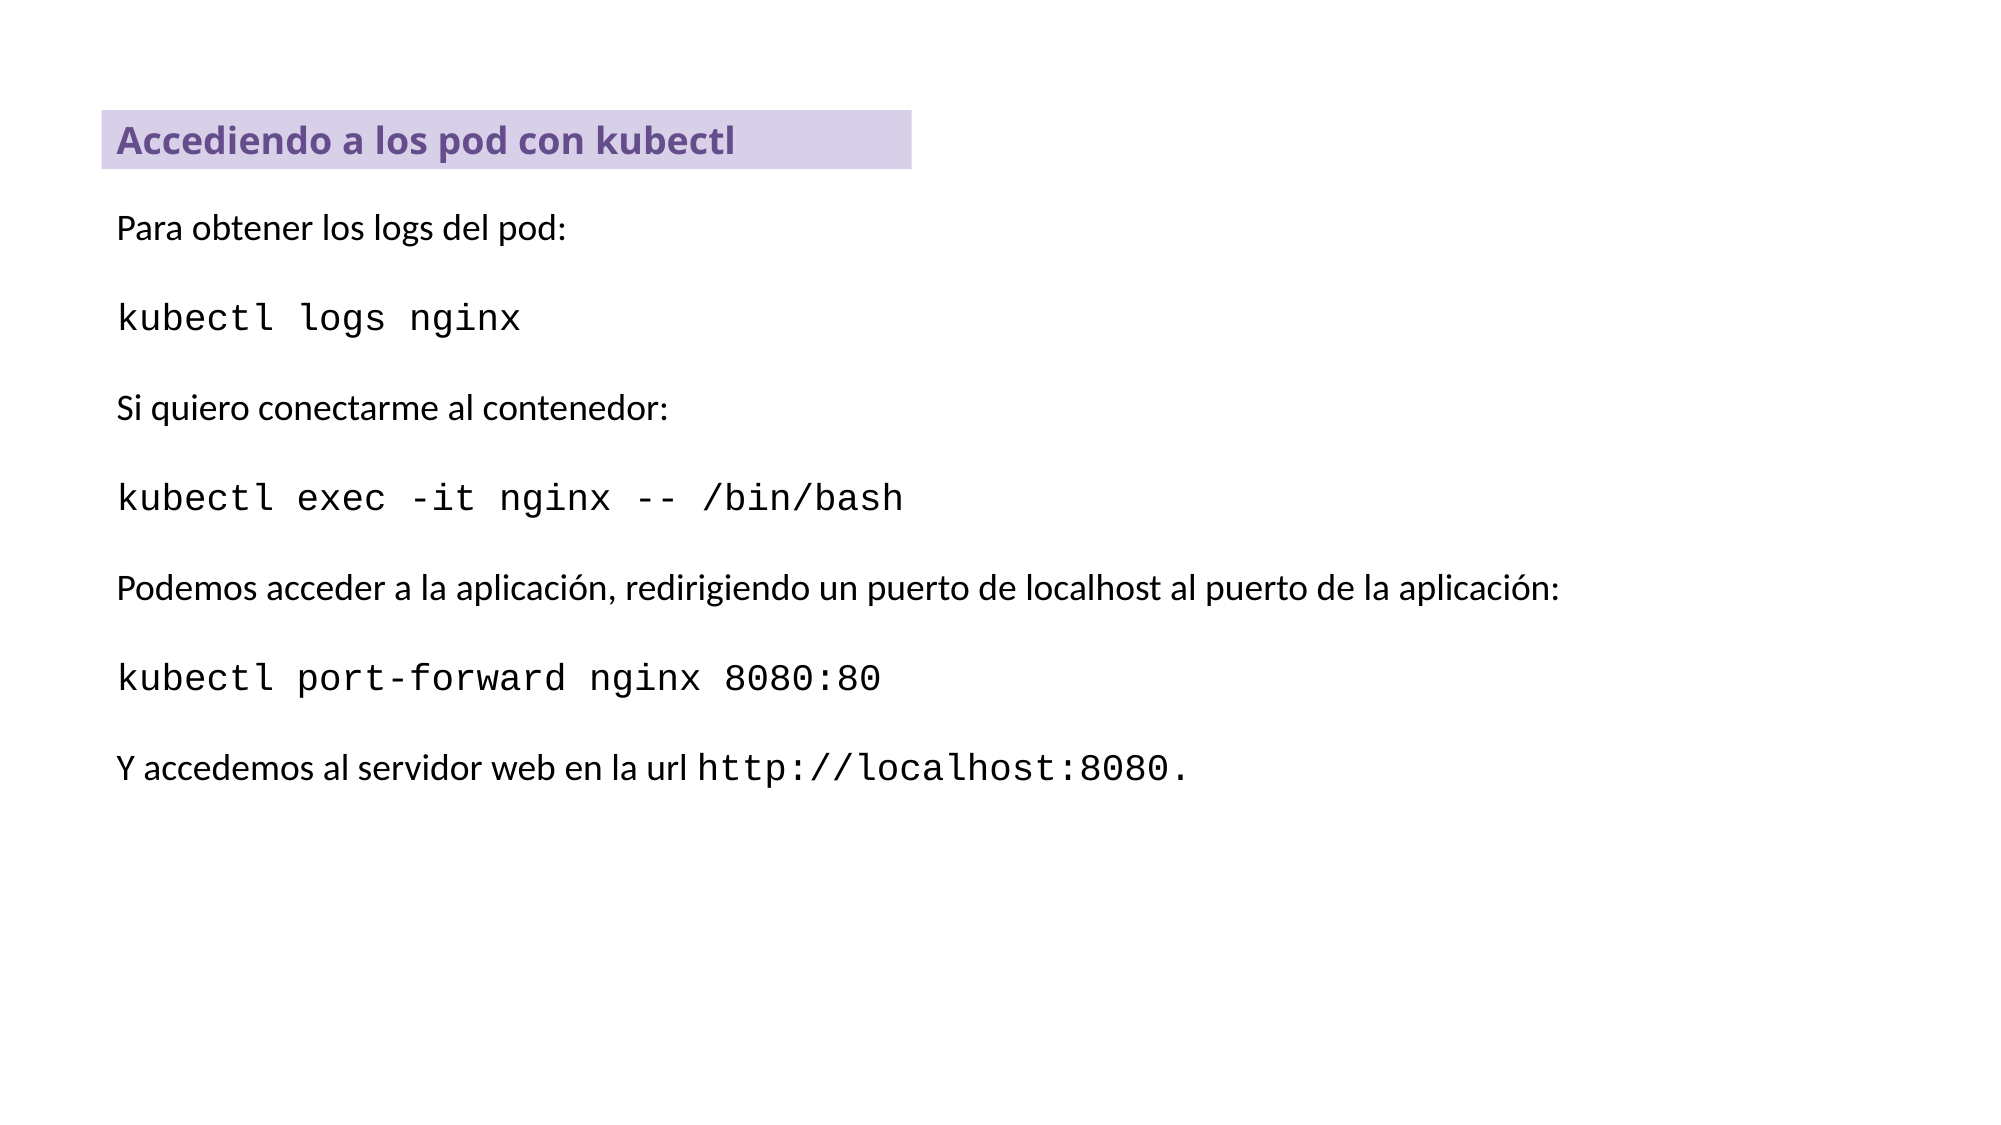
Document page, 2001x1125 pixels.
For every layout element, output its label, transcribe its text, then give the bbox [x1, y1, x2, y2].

text_box Para obtener los logs del pod: kubectl logs nginx Si quiero conectarme al contenedor: kubectl exec -it nginx -- /bin/bash Podemos acceder a la aplicación, redirigiendo un puerto de localhost al puerto de la aplicación: kubectl port-forward nginx 8080:80 Y accedemos al servidor web en la url http://localhost:8080. [101, 195, 1977, 901]
text_box Accediendo a los pod con kubectl [101, 110, 912, 170]
